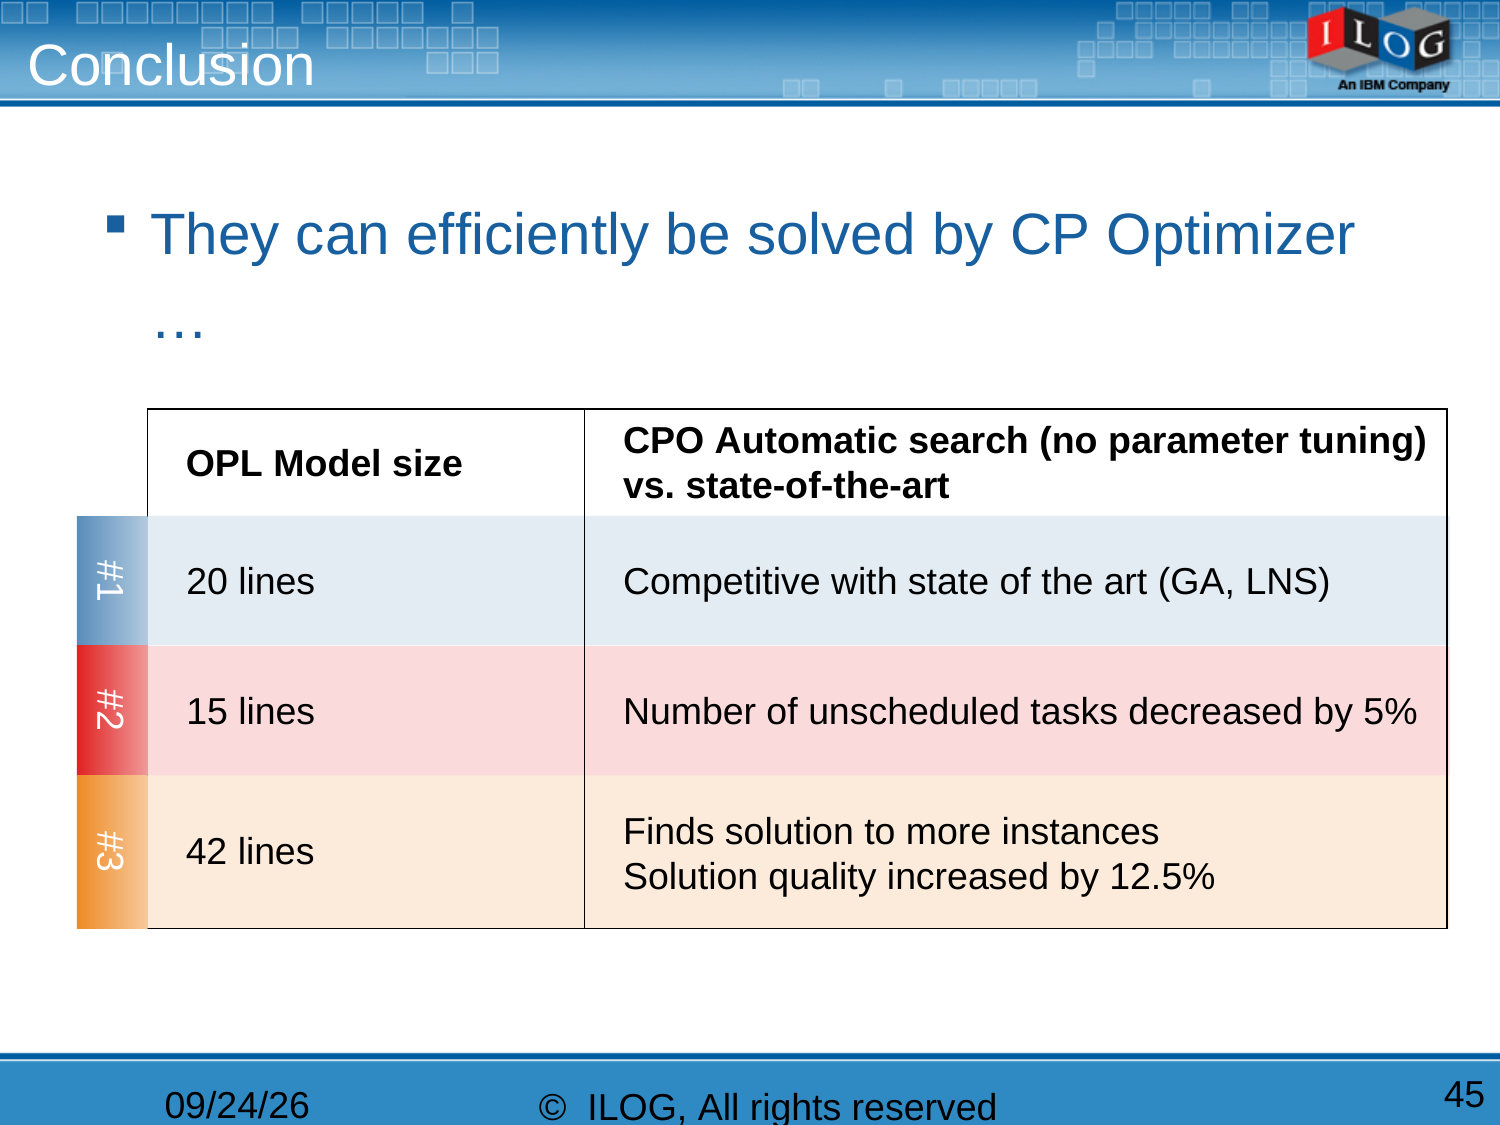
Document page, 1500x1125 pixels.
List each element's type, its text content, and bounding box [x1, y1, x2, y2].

text_box Finds solution to more instances Solution quality increased by 12.5% [608, 799, 1231, 906]
list They can efficiently be solved by CP Optimizer … [87, 174, 1413, 457]
text_box #3 [76, 775, 148, 929]
text_box OPL Model size [171, 431, 479, 492]
text_box Competitive with state of the art (GA, LNS) [608, 549, 1347, 610]
text_box [585, 515, 1446, 928]
picture [0, 0, 1500, 1125]
text_box [148, 515, 584, 928]
text_box #2 [76, 645, 148, 775]
text_box 15 lines [171, 679, 331, 740]
text_box Number of unscheduled tasks decreased by 5% [608, 679, 1433, 740]
text_box 20 lines [171, 549, 331, 610]
text_box CPO Automatic search (no parameter tuning) vs. state-of-the-art [608, 408, 1443, 515]
title Conclusion [12, 0, 1300, 144]
text_box #1 [76, 516, 148, 645]
text_box 42 lines [171, 819, 330, 880]
picture [775, 1102, 785, 1118]
